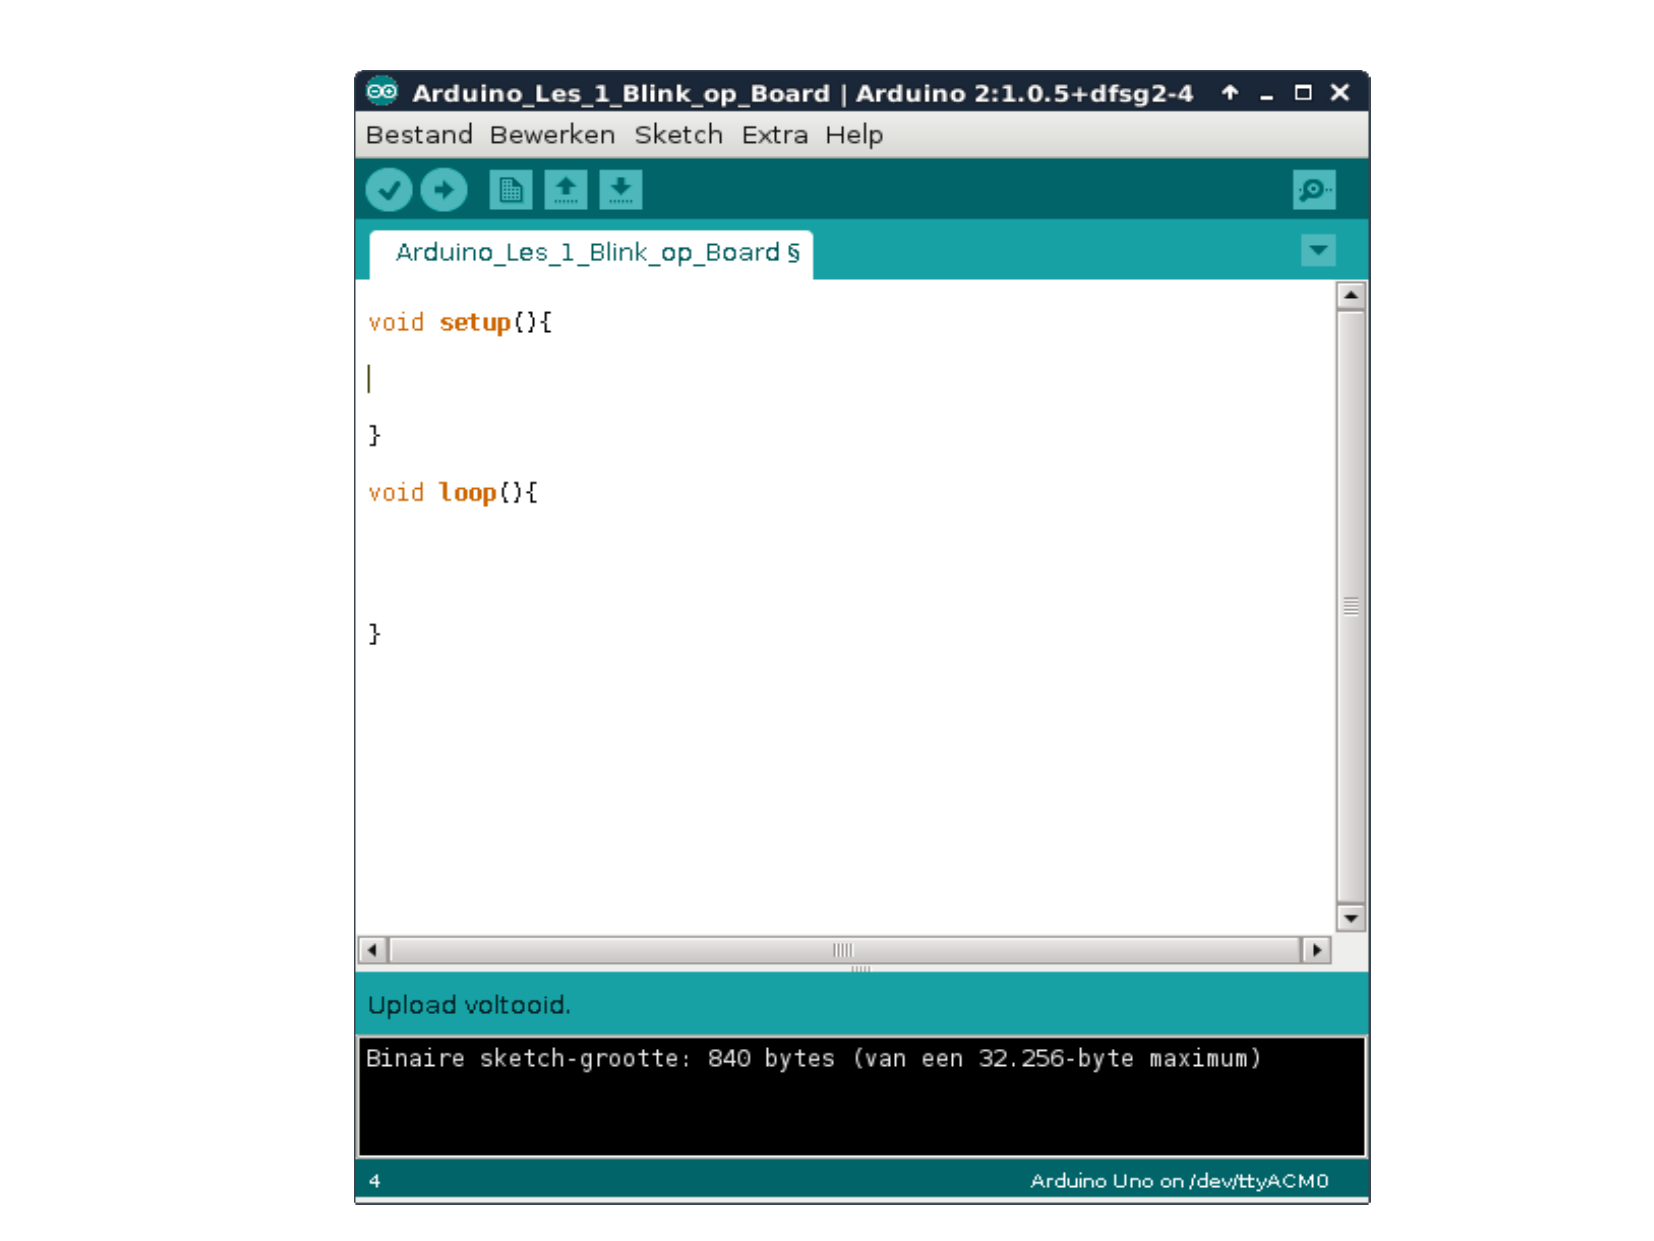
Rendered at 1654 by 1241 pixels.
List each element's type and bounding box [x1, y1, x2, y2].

picture [354, 70, 1371, 1205]
